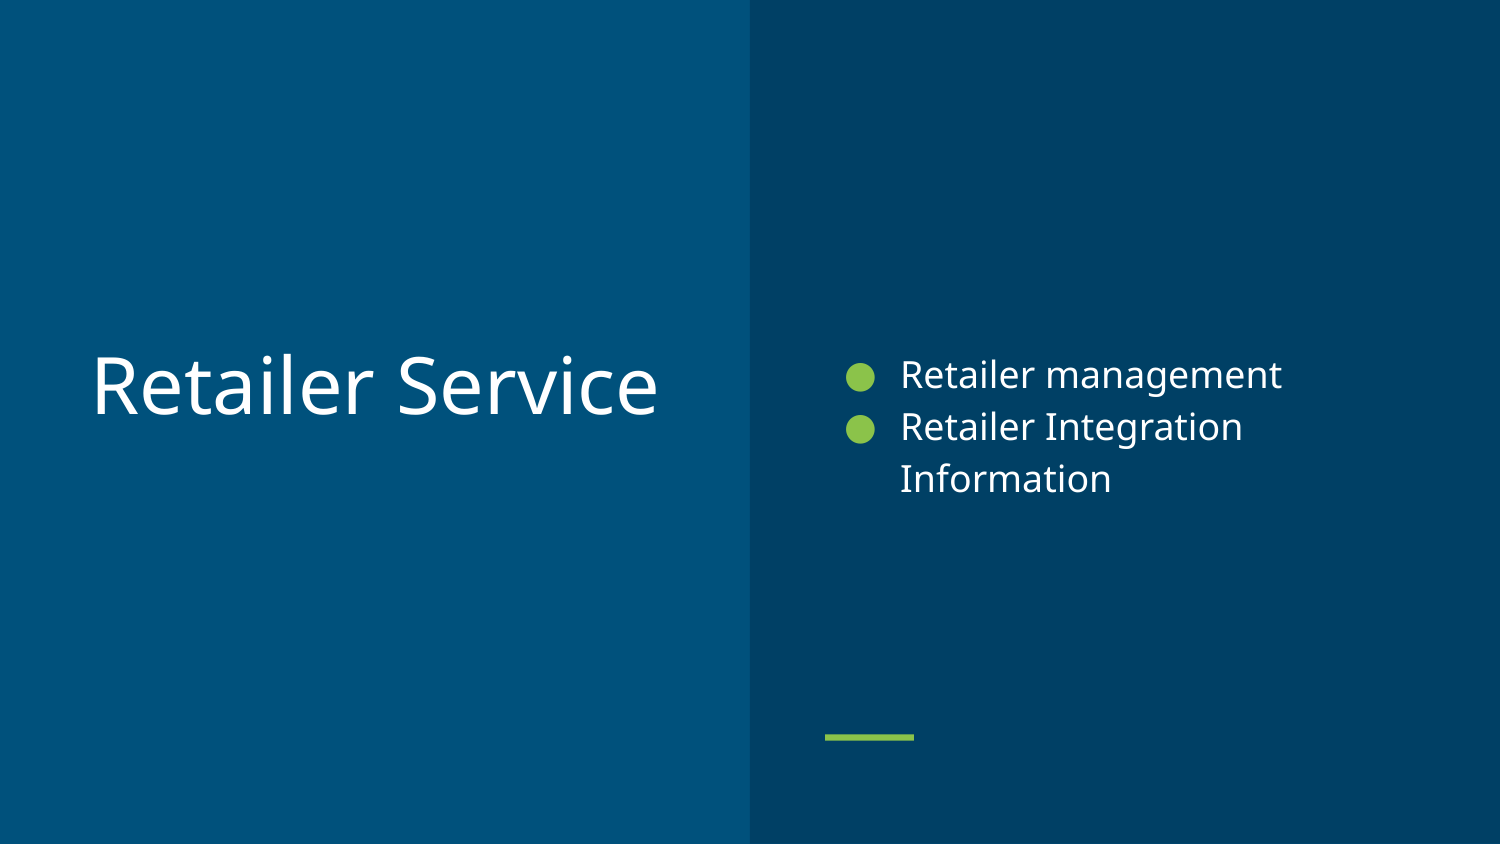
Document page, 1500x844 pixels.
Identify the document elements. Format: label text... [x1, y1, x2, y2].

title Retailer Service [43, 198, 708, 446]
list Retailer management Retailer Integration Information [810, 118, 1440, 725]
